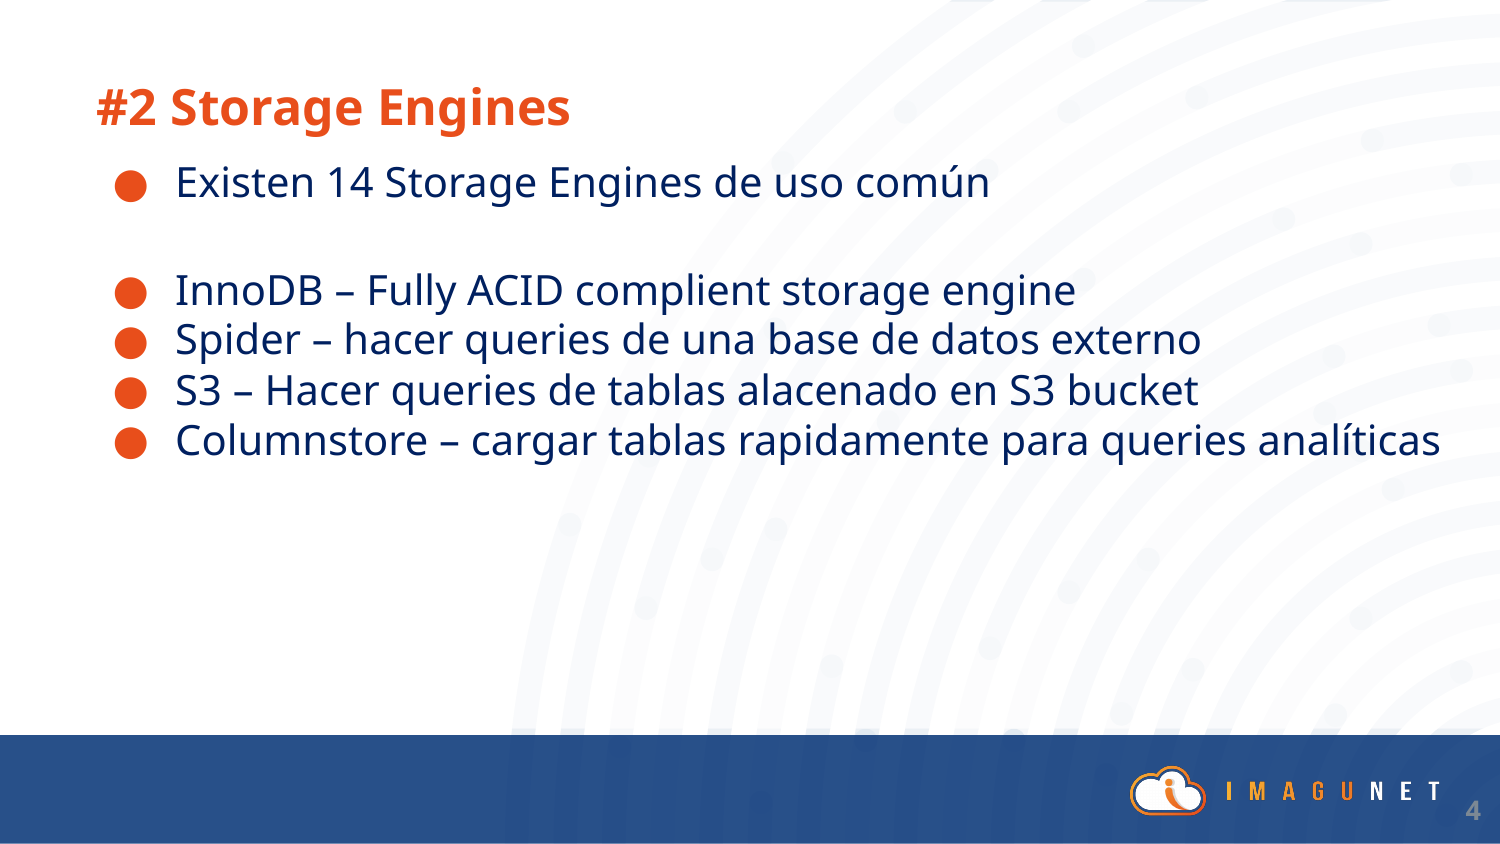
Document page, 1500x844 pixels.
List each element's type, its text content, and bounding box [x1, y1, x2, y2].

list Existen 14 Storage Engines de uso común InnoDB – Fully ACID complient storage engine Spider – hacer queries de una base de datos externo S3 – Hacer queries de tablas alacenado en S3 bucket Columnstore – cargar tablas rapidamente para queries analíticas [100, 156, 1463, 652]
title #2 Storage Engines [96, 71, 1317, 137]
slide_number 5 [1391, 779, 1482, 844]
picture [1104, 727, 1440, 844]
